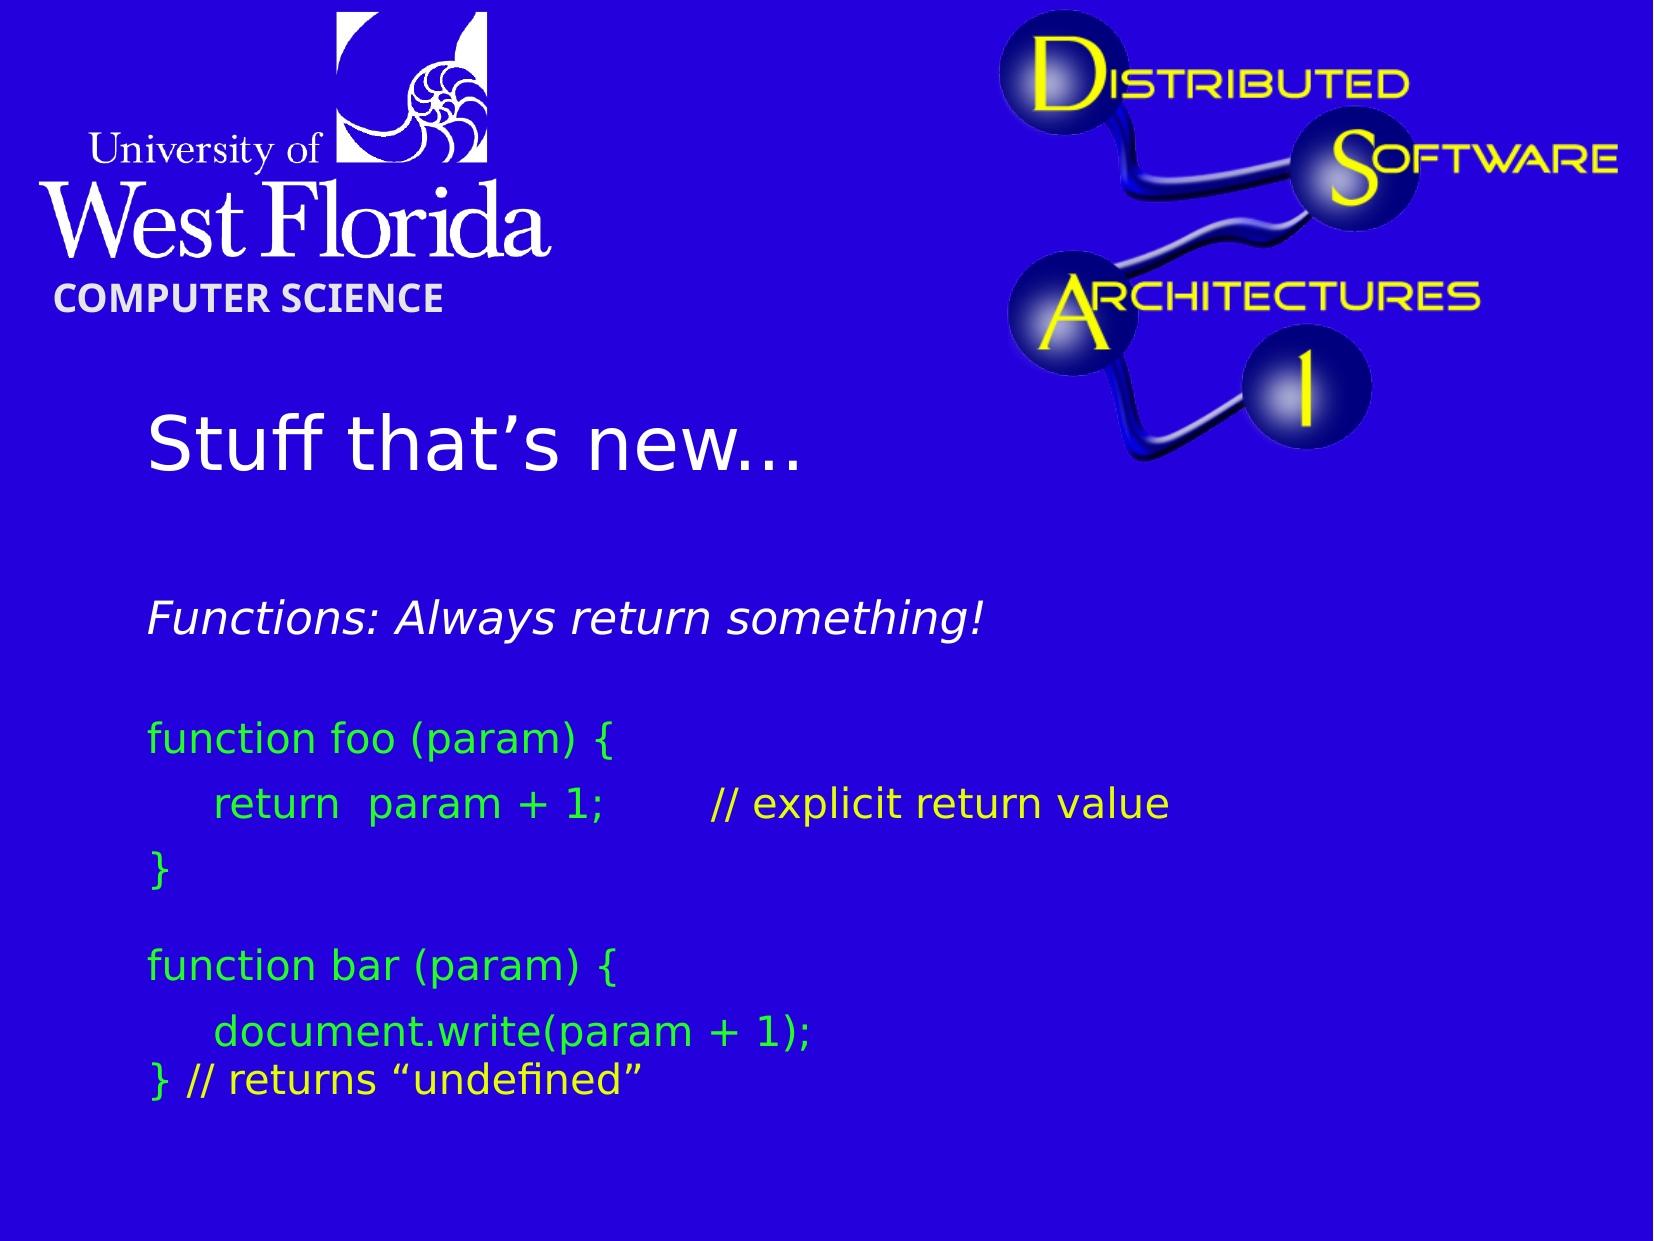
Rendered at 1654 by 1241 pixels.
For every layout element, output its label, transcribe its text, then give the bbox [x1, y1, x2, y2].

picture [37, 0, 559, 262]
picture [910, 0, 1653, 506]
text_box COMPUTER SCIENCE [37, 262, 563, 325]
text_box Stuff that’s new... Functions: Always return something! function foo (param) { return param + 1; // explicit return value } function bar (param) { document.write(param + 1); } // returns “undefined” [132, 393, 1501, 1112]
